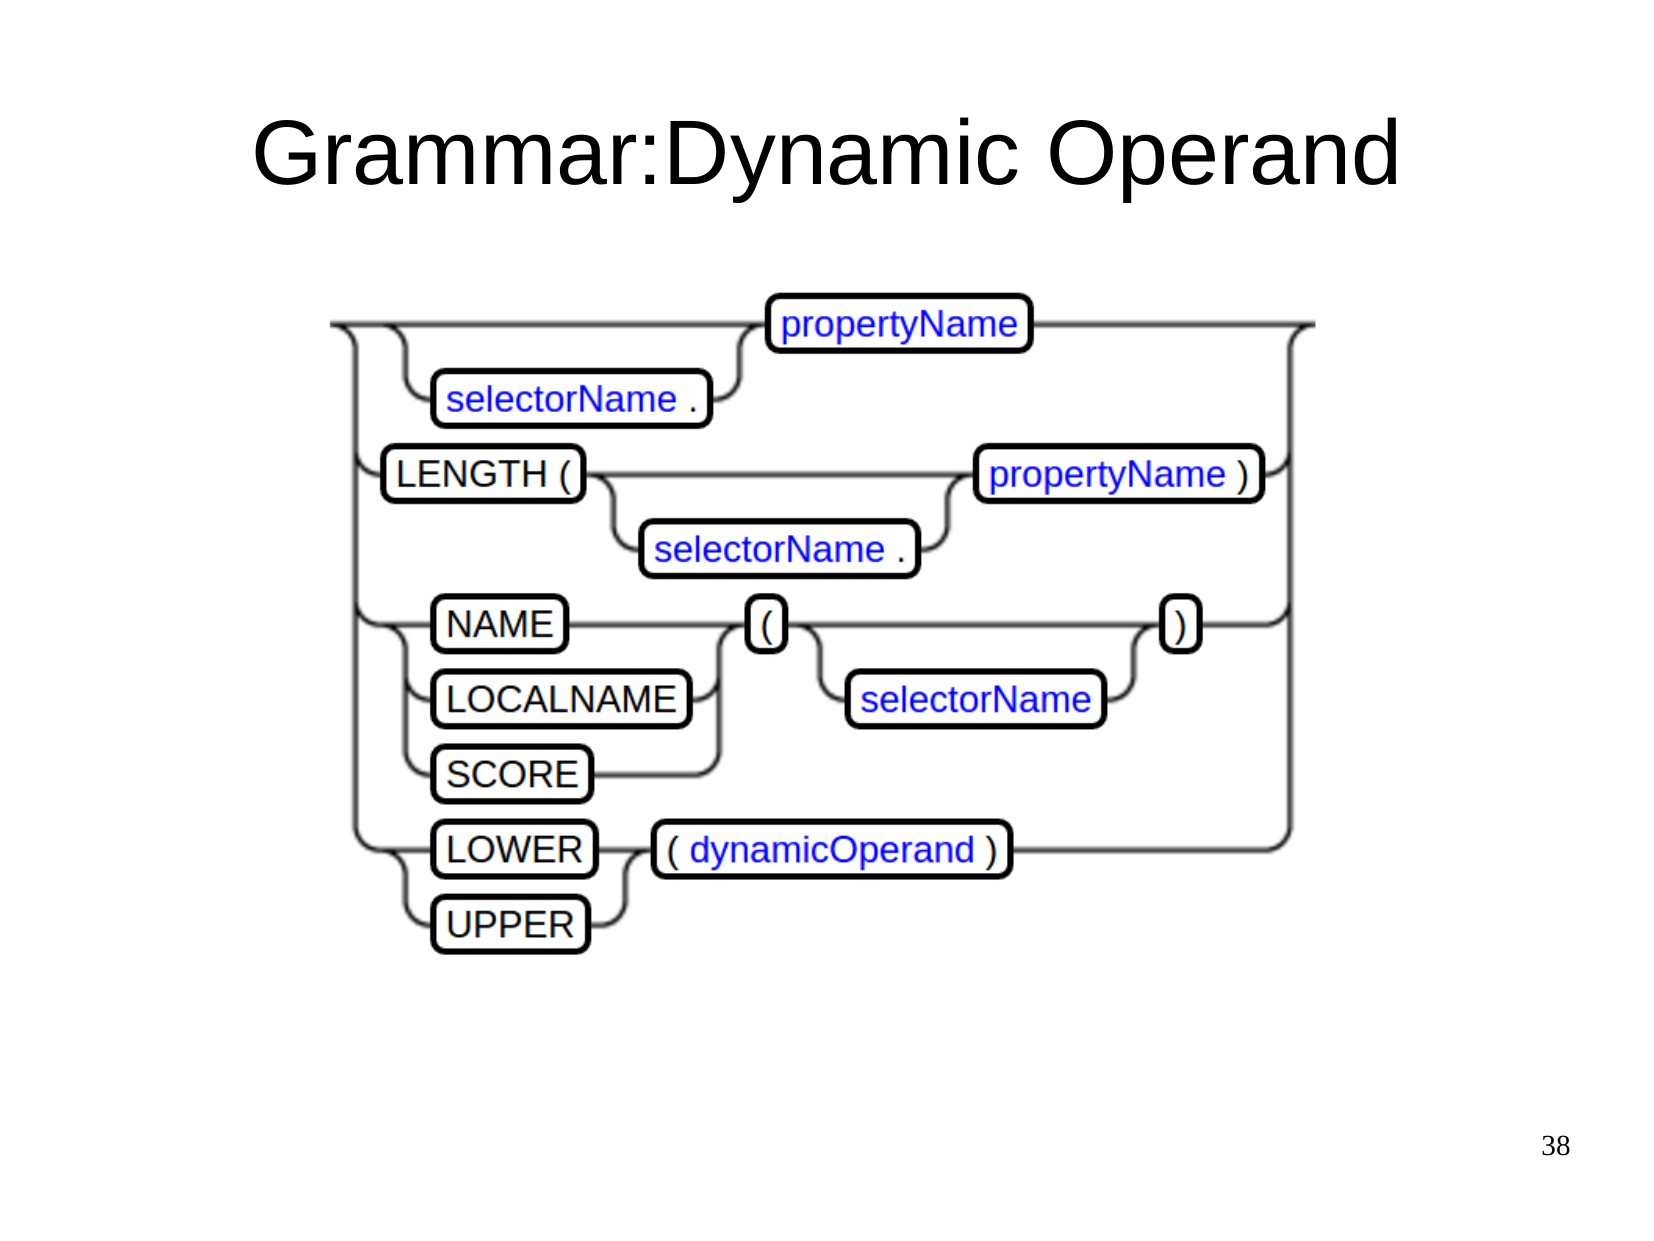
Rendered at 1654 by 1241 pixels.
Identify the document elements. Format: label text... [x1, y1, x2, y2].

picture [310, 279, 1336, 980]
title Grammar:Dynamic Operand [83, 49, 1572, 257]
